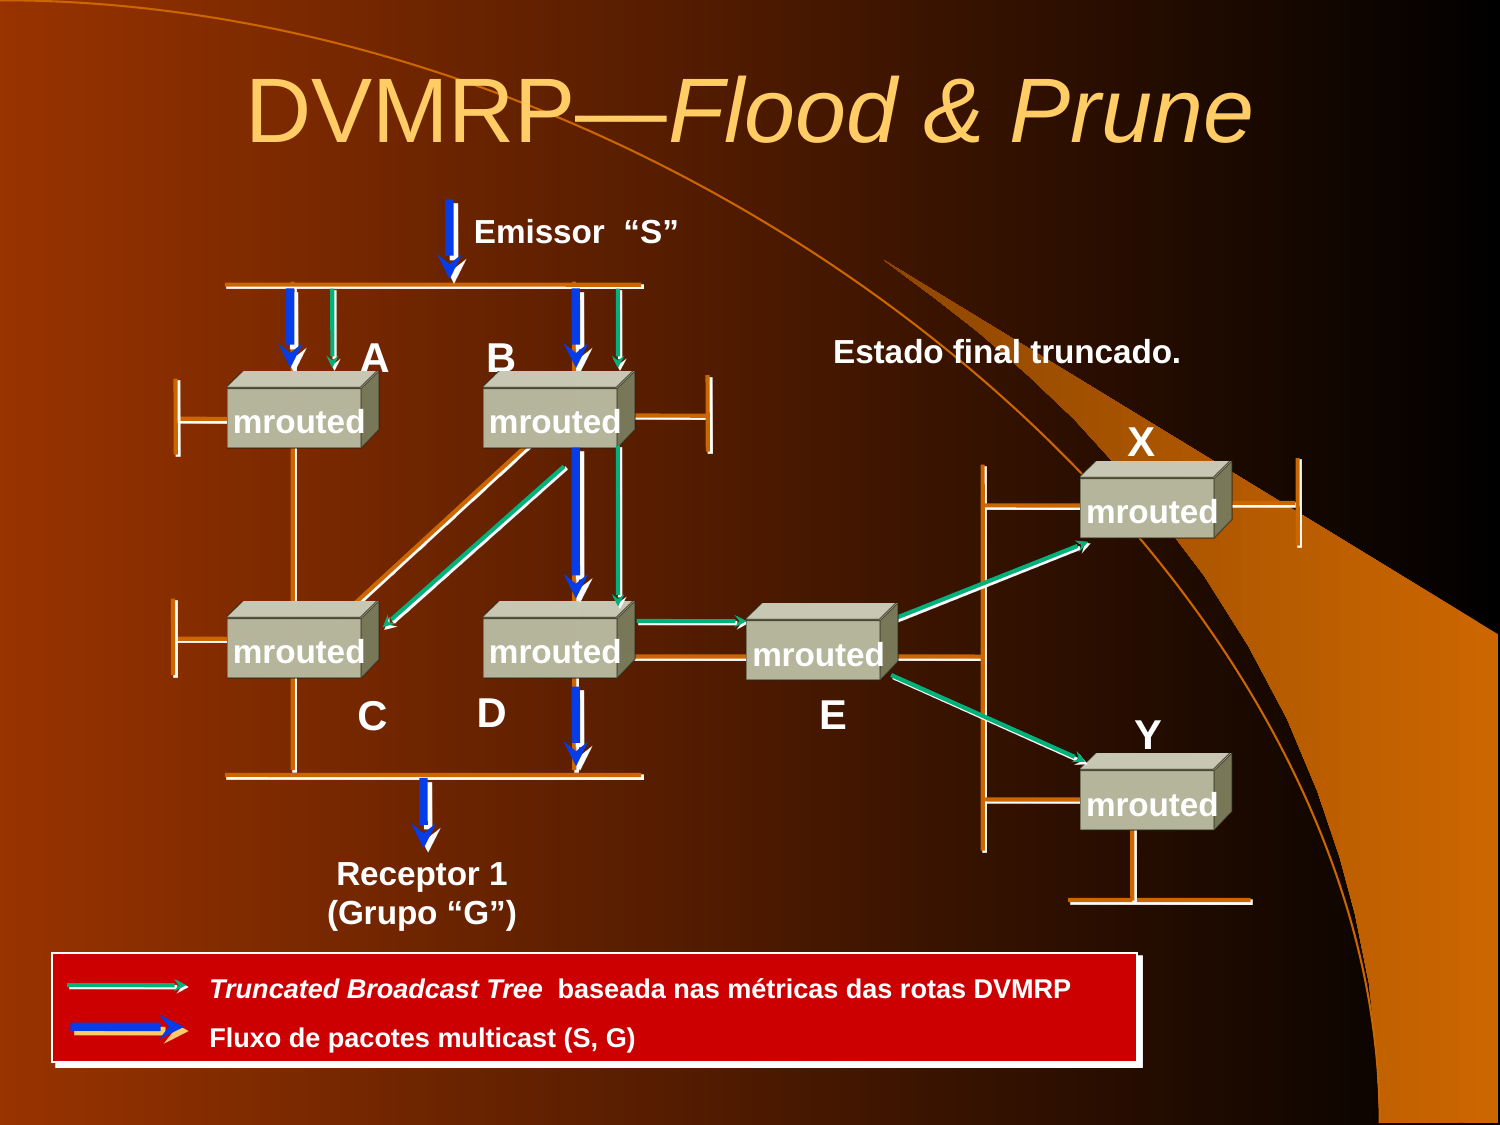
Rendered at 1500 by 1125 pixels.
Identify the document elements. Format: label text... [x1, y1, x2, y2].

picture [483, 371, 636, 393]
title DVMRP—Flood & Prune [24, 24, 1475, 188]
text_box mrouted [217, 622, 381, 679]
picture [1080, 753, 1233, 775]
text_box mrouted [1071, 775, 1234, 831]
text_box mrouted [217, 393, 381, 449]
text_box E [802, 681, 864, 746]
picture [1080, 461, 1233, 483]
text_box D [454, 678, 529, 745]
picture [483, 601, 636, 622]
text_box mrouted [473, 622, 637, 679]
text_box Fluxo de pacotes multicast (S, G) [194, 1012, 654, 1061]
text_box Y [1117, 699, 1179, 753]
text_box Truncated Broadcast Tree baseada nas métricas das rotas DVMRP [194, 963, 1092, 1011]
picture [227, 371, 380, 393]
text_box Estado final truncado. [819, 323, 1466, 377]
text_box mrouted [1071, 483, 1234, 539]
text_box mrouted [737, 625, 901, 681]
text_box A [343, 322, 402, 389]
text_box [52, 952, 1138, 1063]
text_box C [340, 680, 399, 747]
text_box B [495, 359, 508, 368]
picture [227, 601, 380, 622]
text_box A [370, 349, 378, 360]
picture [746, 603, 899, 625]
text_box B [469, 322, 533, 389]
text_box mrouted [473, 393, 637, 449]
text_box X [1110, 406, 1172, 461]
text_box Receptor 1 (Grupo “G”) [319, 848, 525, 936]
text_box Emissor “S” [466, 206, 687, 254]
text_box B [495, 348, 506, 355]
